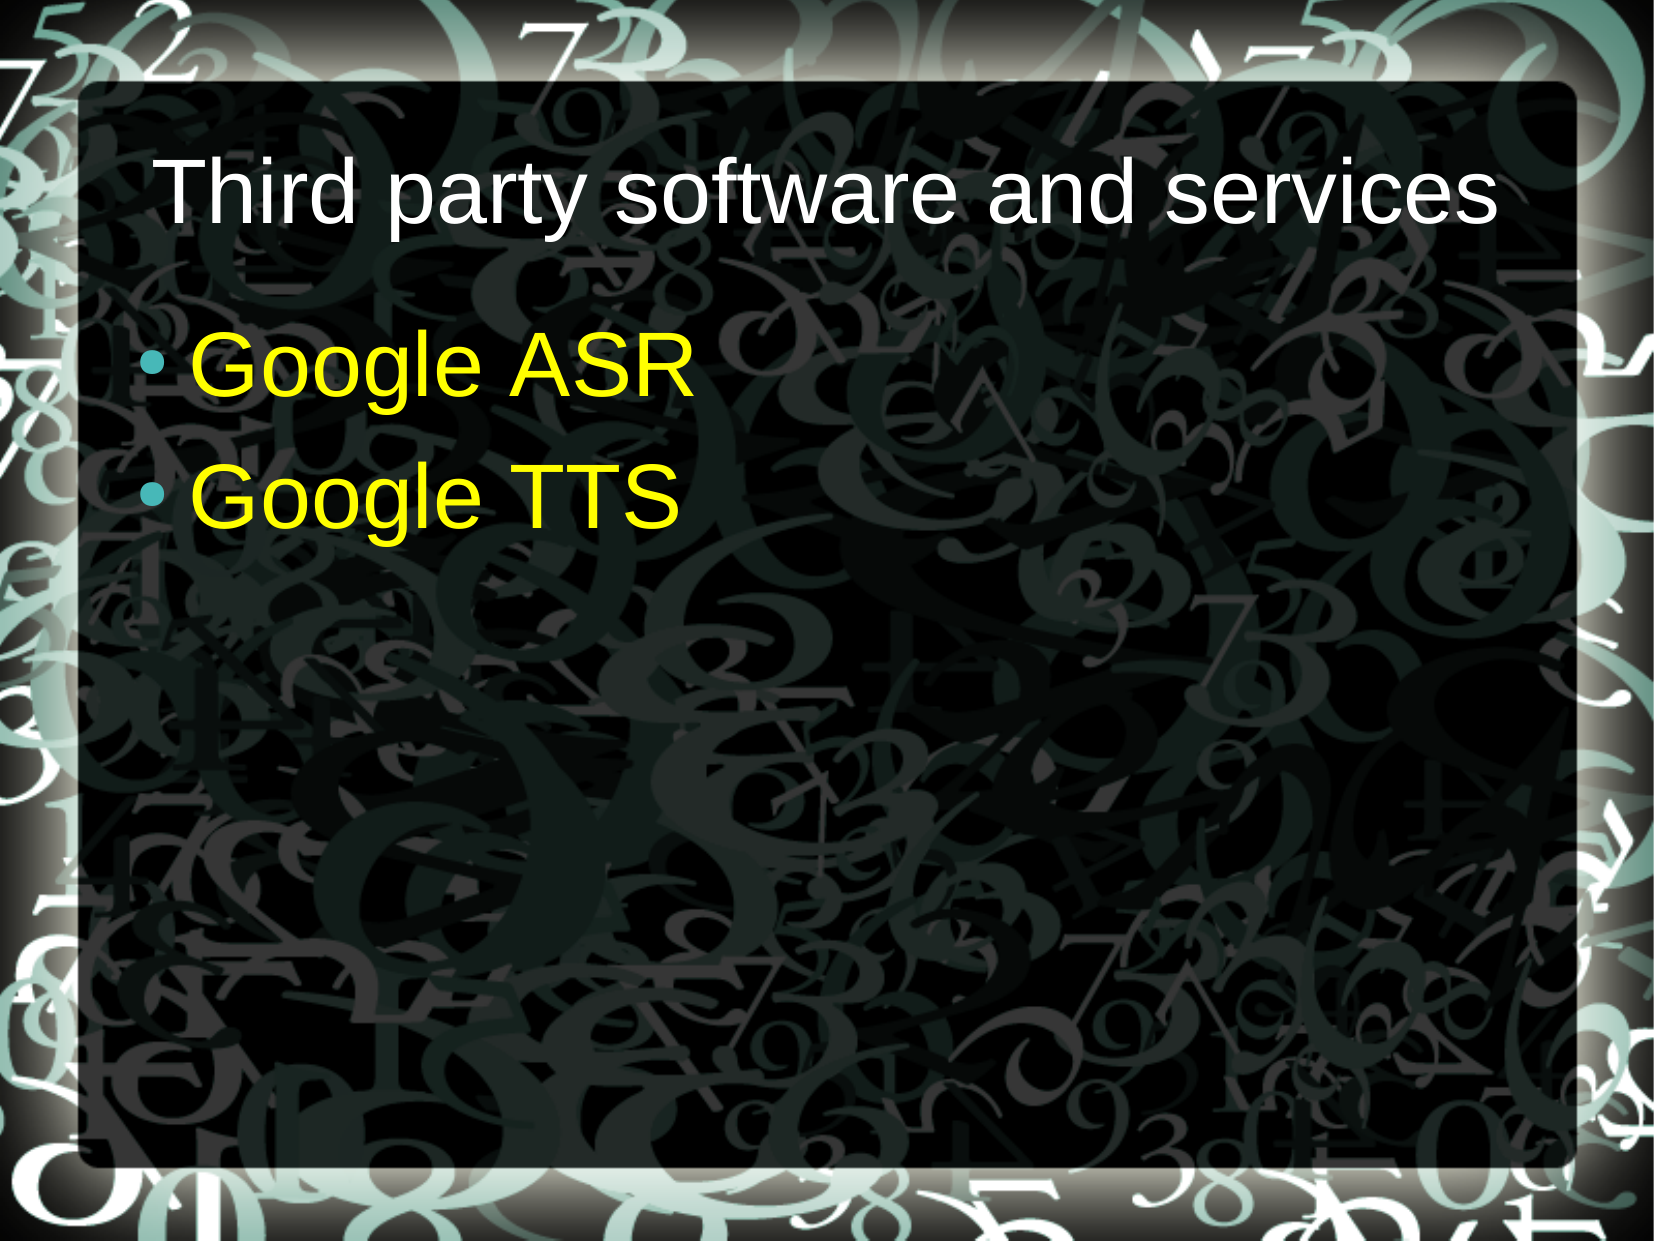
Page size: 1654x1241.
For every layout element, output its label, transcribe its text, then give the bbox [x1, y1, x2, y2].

picture [0, 0, 1654, 1241]
title Third party software and services [82, 88, 1571, 296]
list Google ASR Google TTS [118, 313, 1063, 1028]
